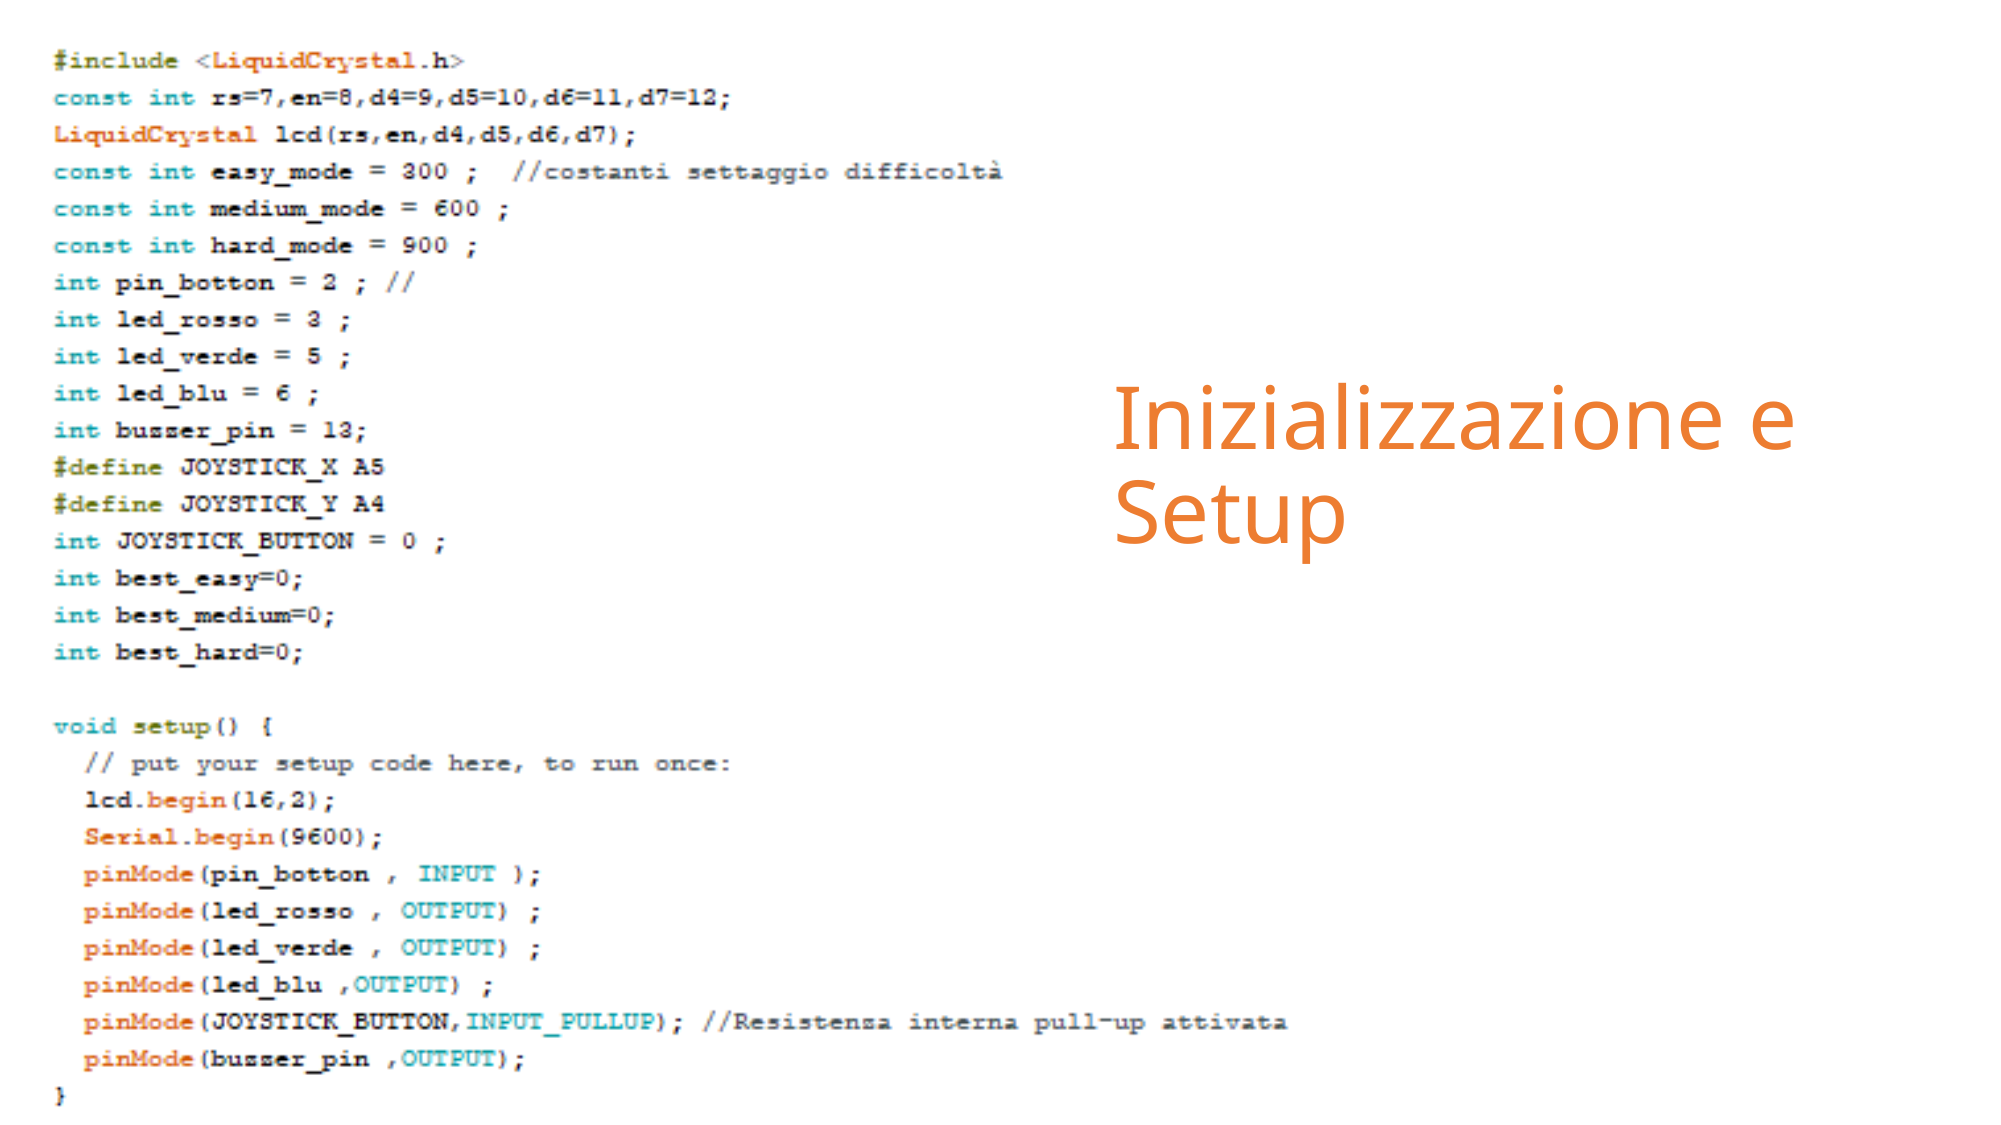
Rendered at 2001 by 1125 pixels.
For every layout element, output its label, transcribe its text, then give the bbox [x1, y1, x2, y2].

title Inizializzazione e Setup [1098, 366, 1961, 570]
picture [35, 45, 1323, 1125]
